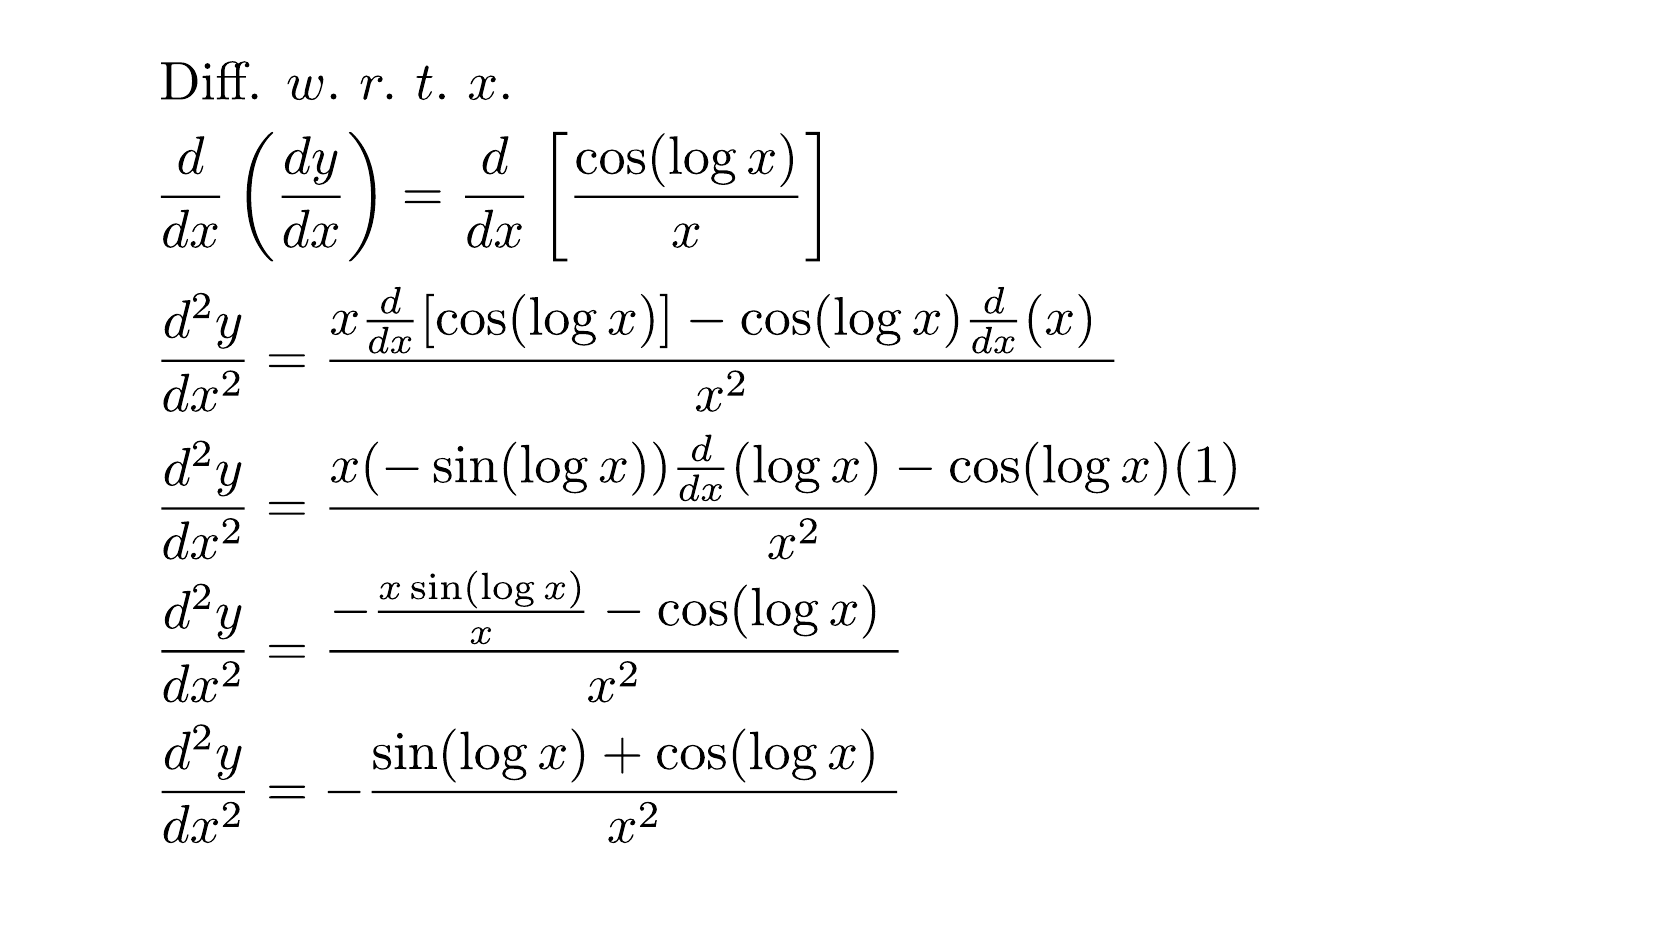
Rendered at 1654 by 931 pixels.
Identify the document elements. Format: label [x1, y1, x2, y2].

text_box [161, 434, 1260, 560]
text_box [161, 286, 1115, 412]
text_box [161, 570, 899, 703]
text_box [161, 61, 509, 101]
text_box [161, 724, 898, 844]
title [47, 37, 1607, 898]
text_box [160, 131, 820, 262]
